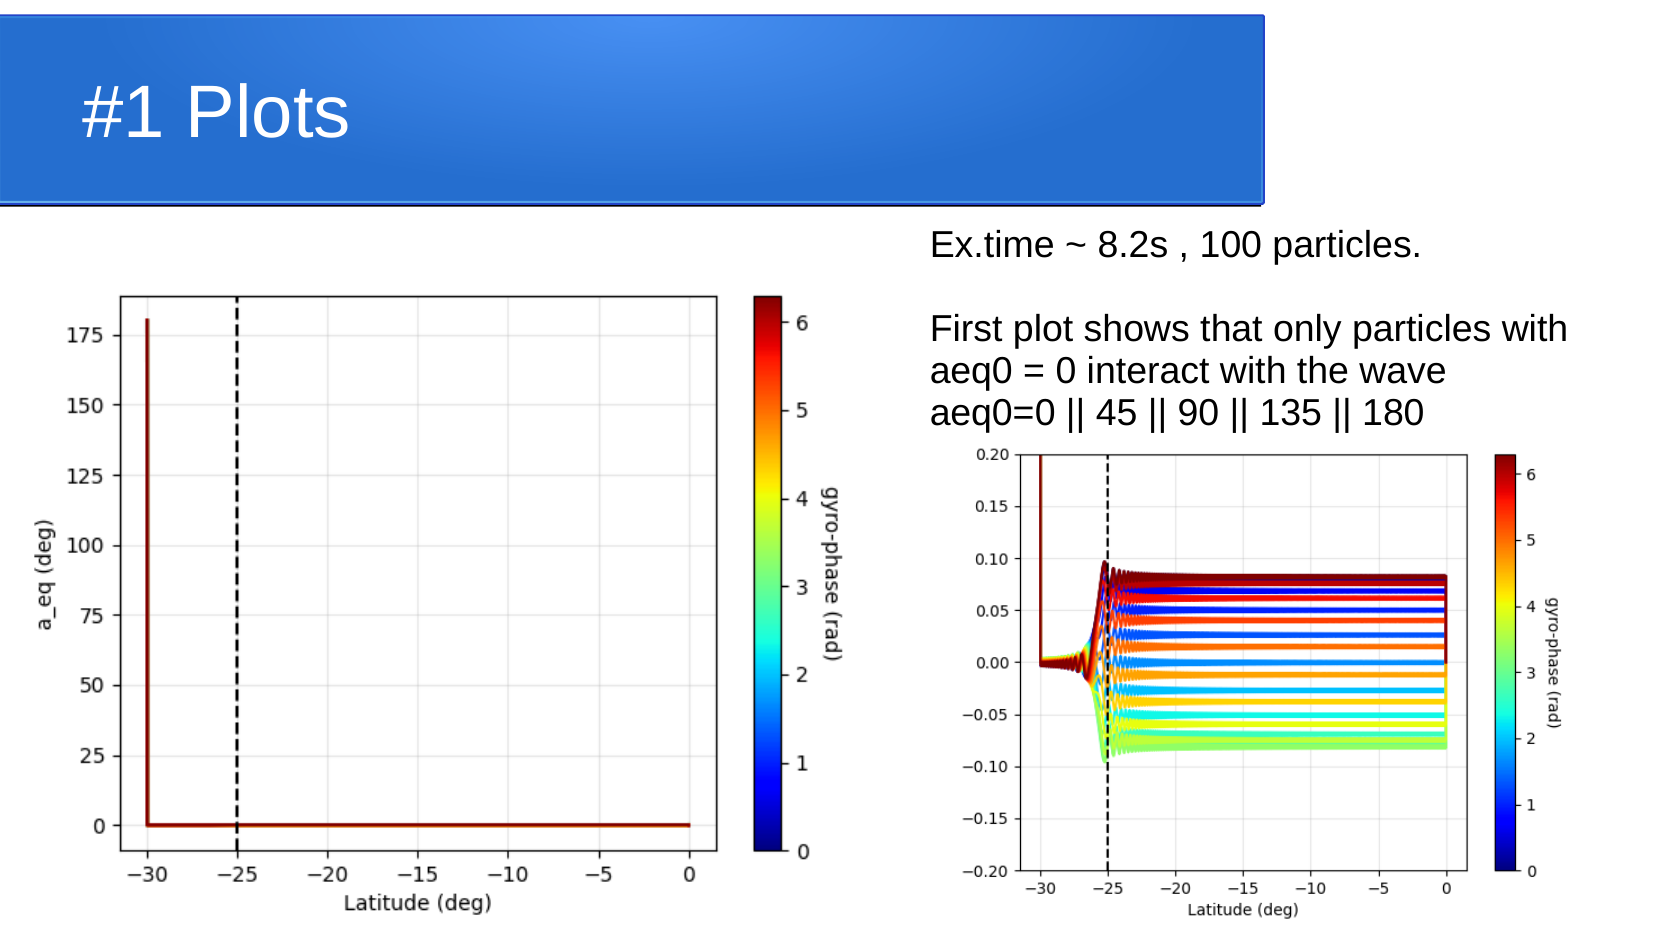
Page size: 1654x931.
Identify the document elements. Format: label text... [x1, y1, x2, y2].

picture [0, 209, 1650, 930]
text_box Ex.time ~ 8.2s , 100 particles. First plot shows that only particles with aeq0 = 0 interact with the wave aeq0=0 || 45 || 90 || 135 || 180 [915, 216, 1595, 526]
title #1 Plots [82, 35, 1235, 189]
